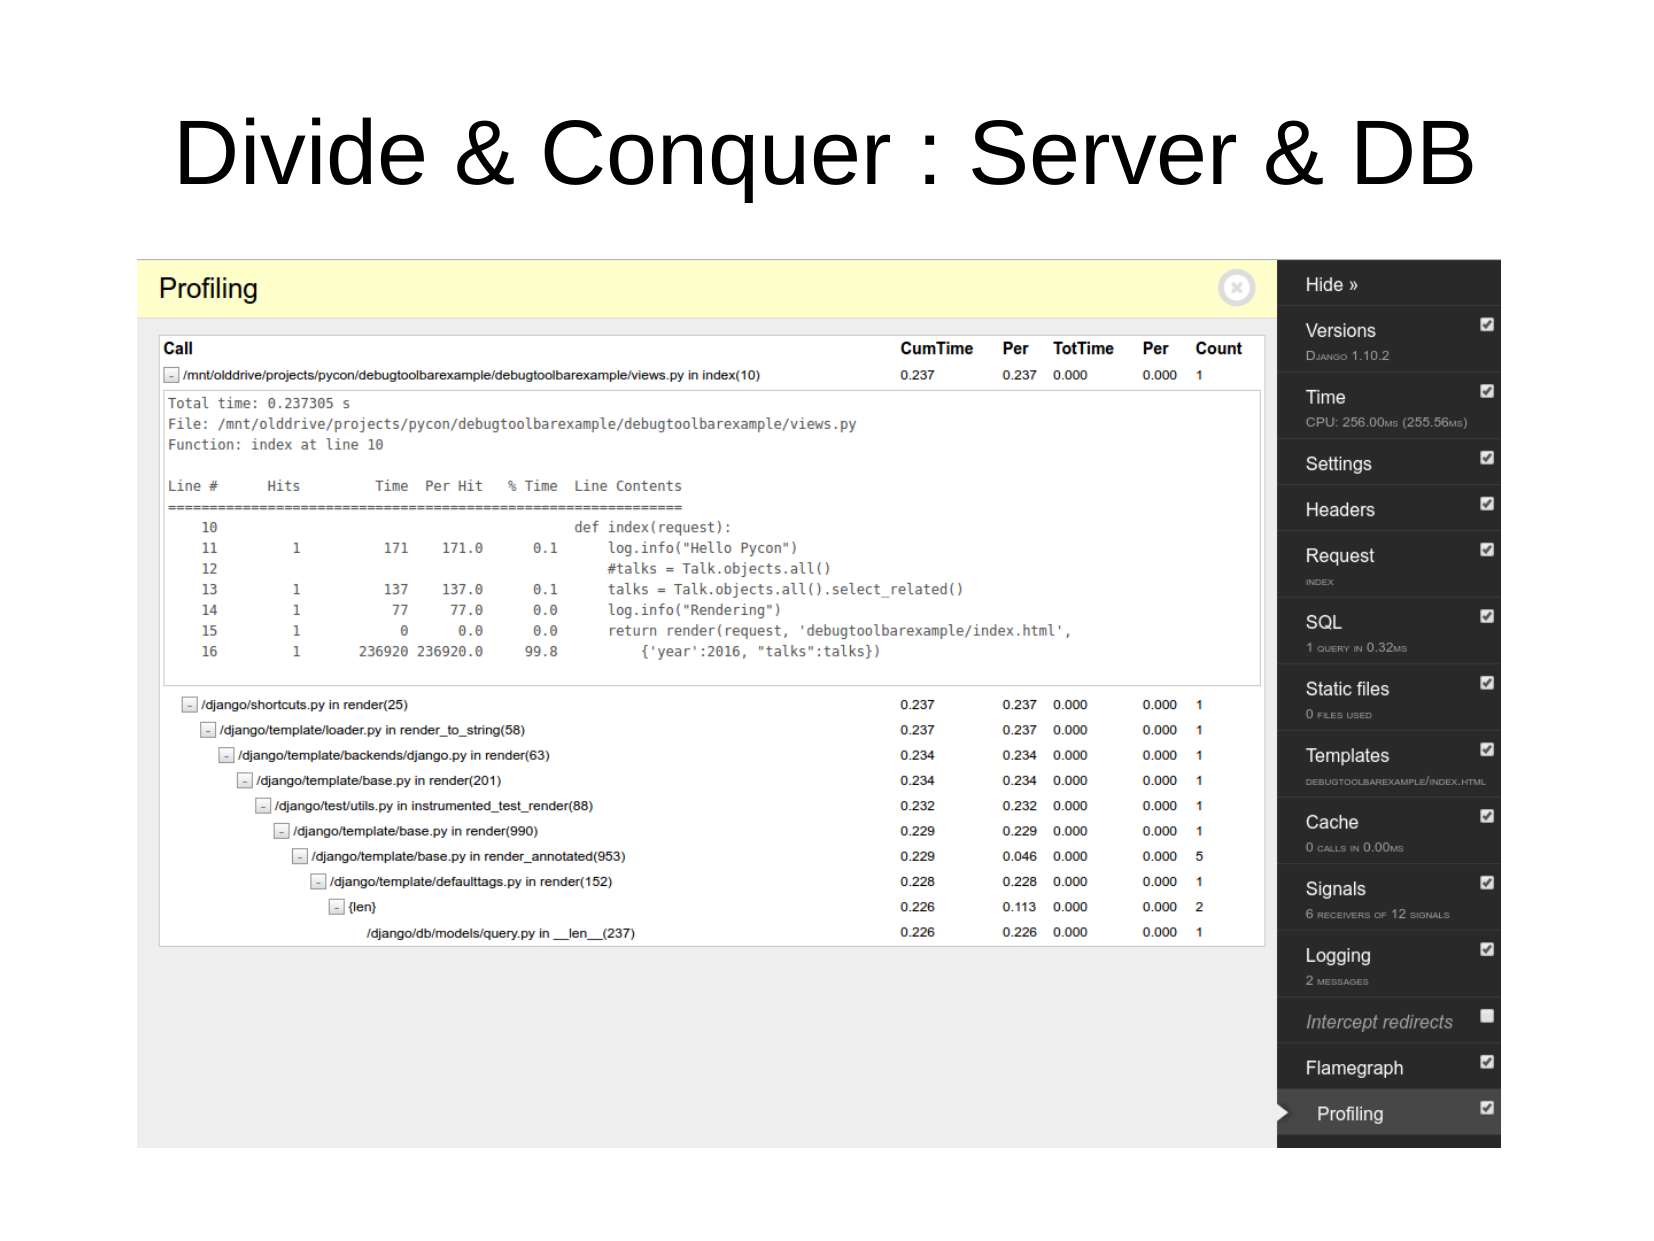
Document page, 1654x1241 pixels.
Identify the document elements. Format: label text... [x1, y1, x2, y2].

picture [137, 259, 1501, 1148]
title Divide & Conquer : Server & DB [82, 49, 1571, 257]
